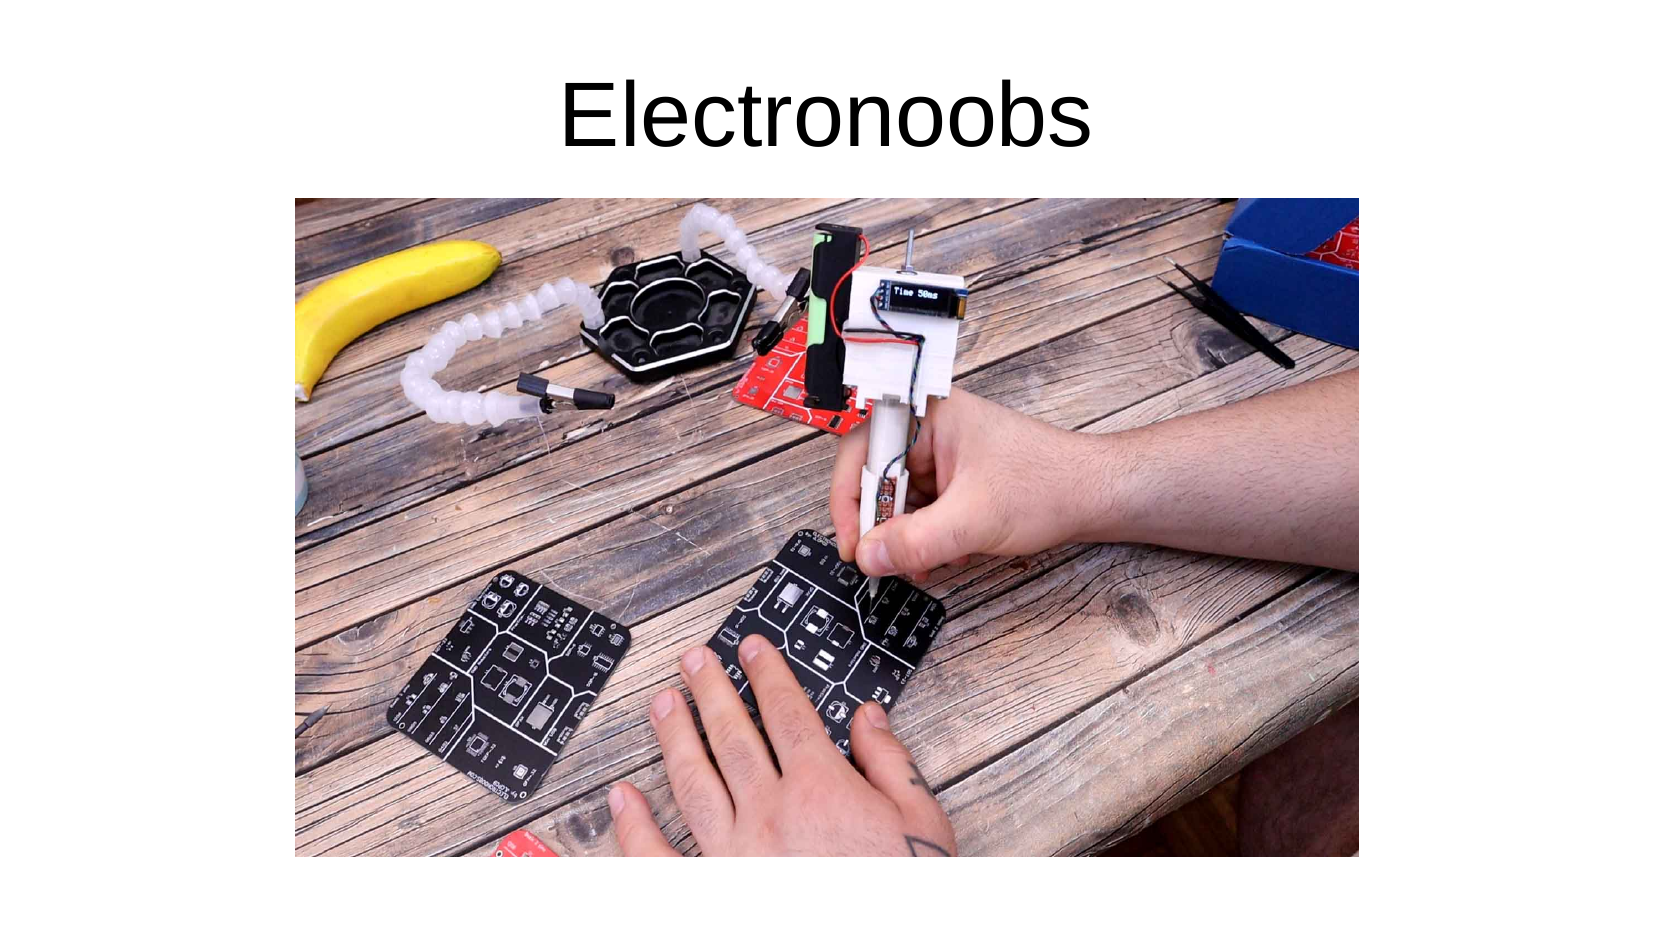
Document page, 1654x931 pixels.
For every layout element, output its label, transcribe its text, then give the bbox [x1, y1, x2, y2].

title Electronoobs [82, 37, 1571, 193]
picture [295, 198, 1359, 857]
